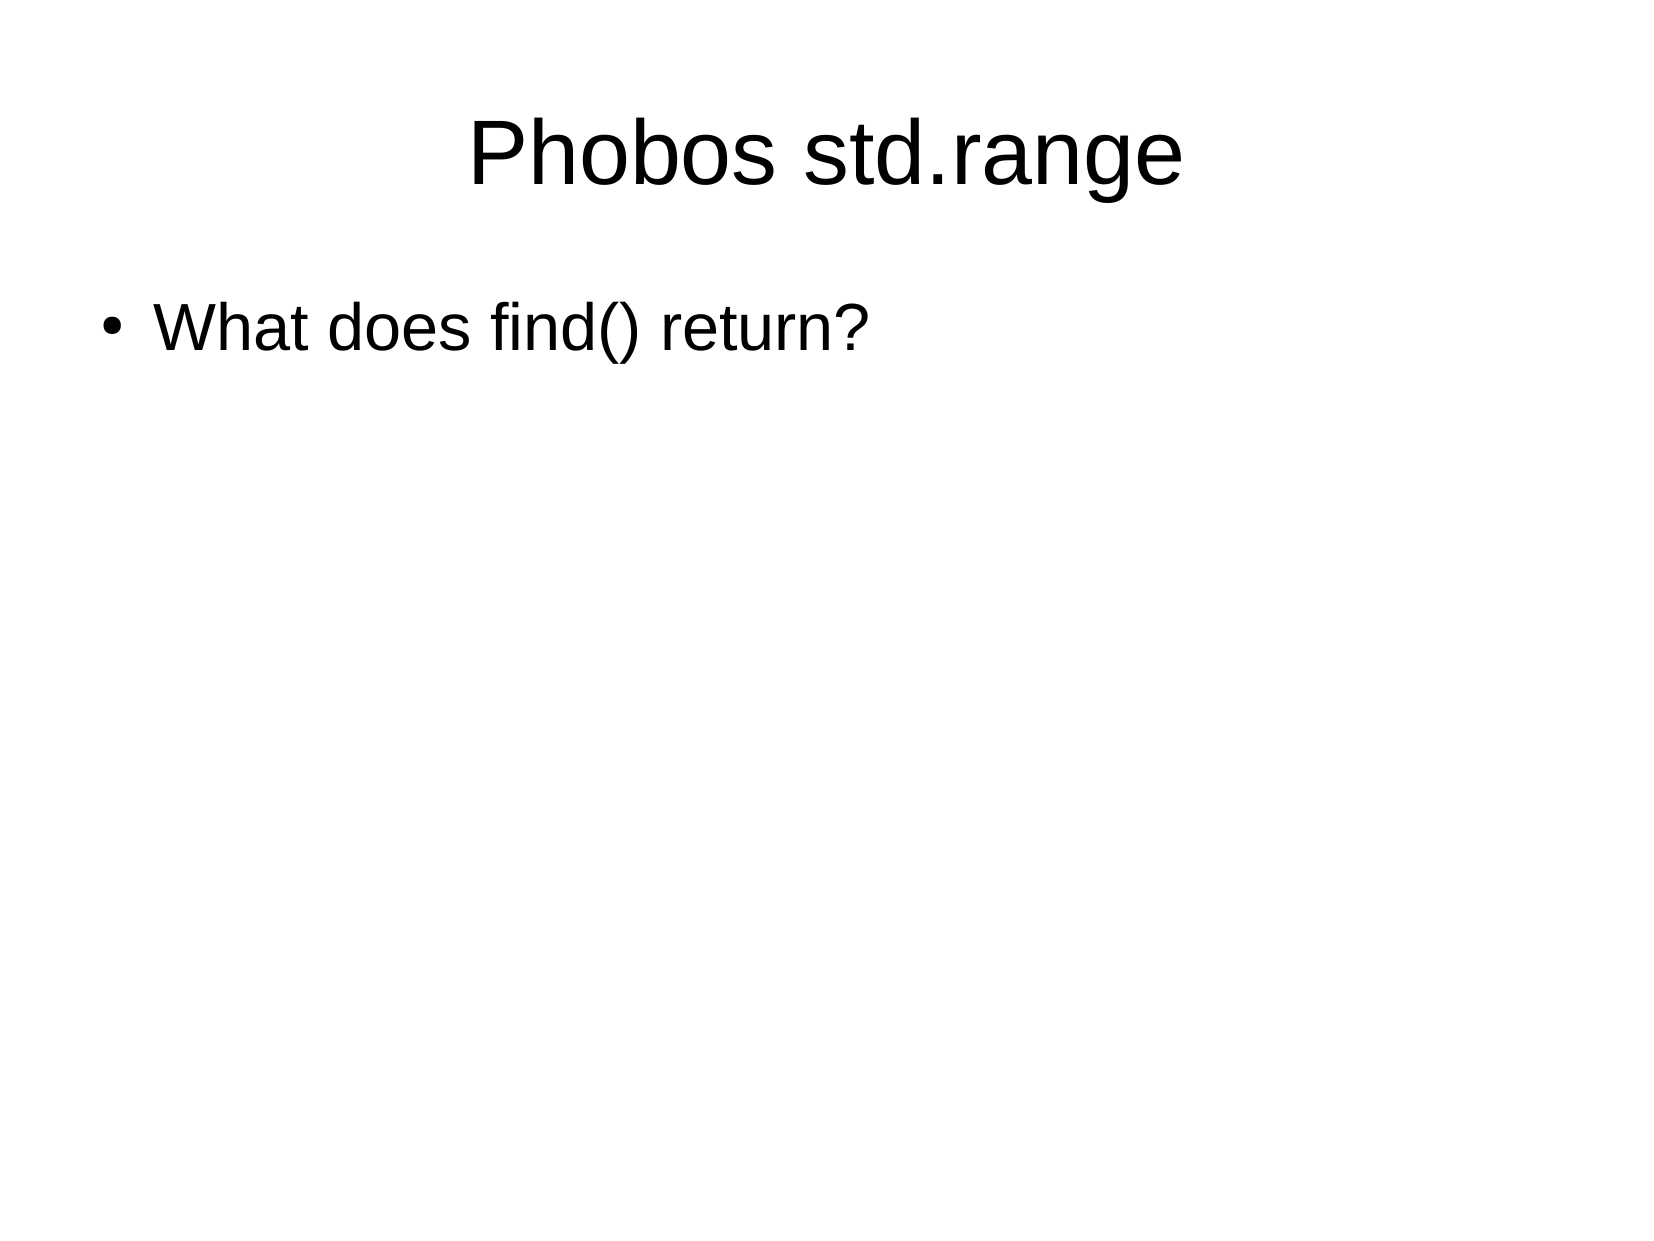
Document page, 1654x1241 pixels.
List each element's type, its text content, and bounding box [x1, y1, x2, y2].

list What does find() return? [82, 290, 1571, 1010]
title Phobos std.range [82, 49, 1571, 257]
